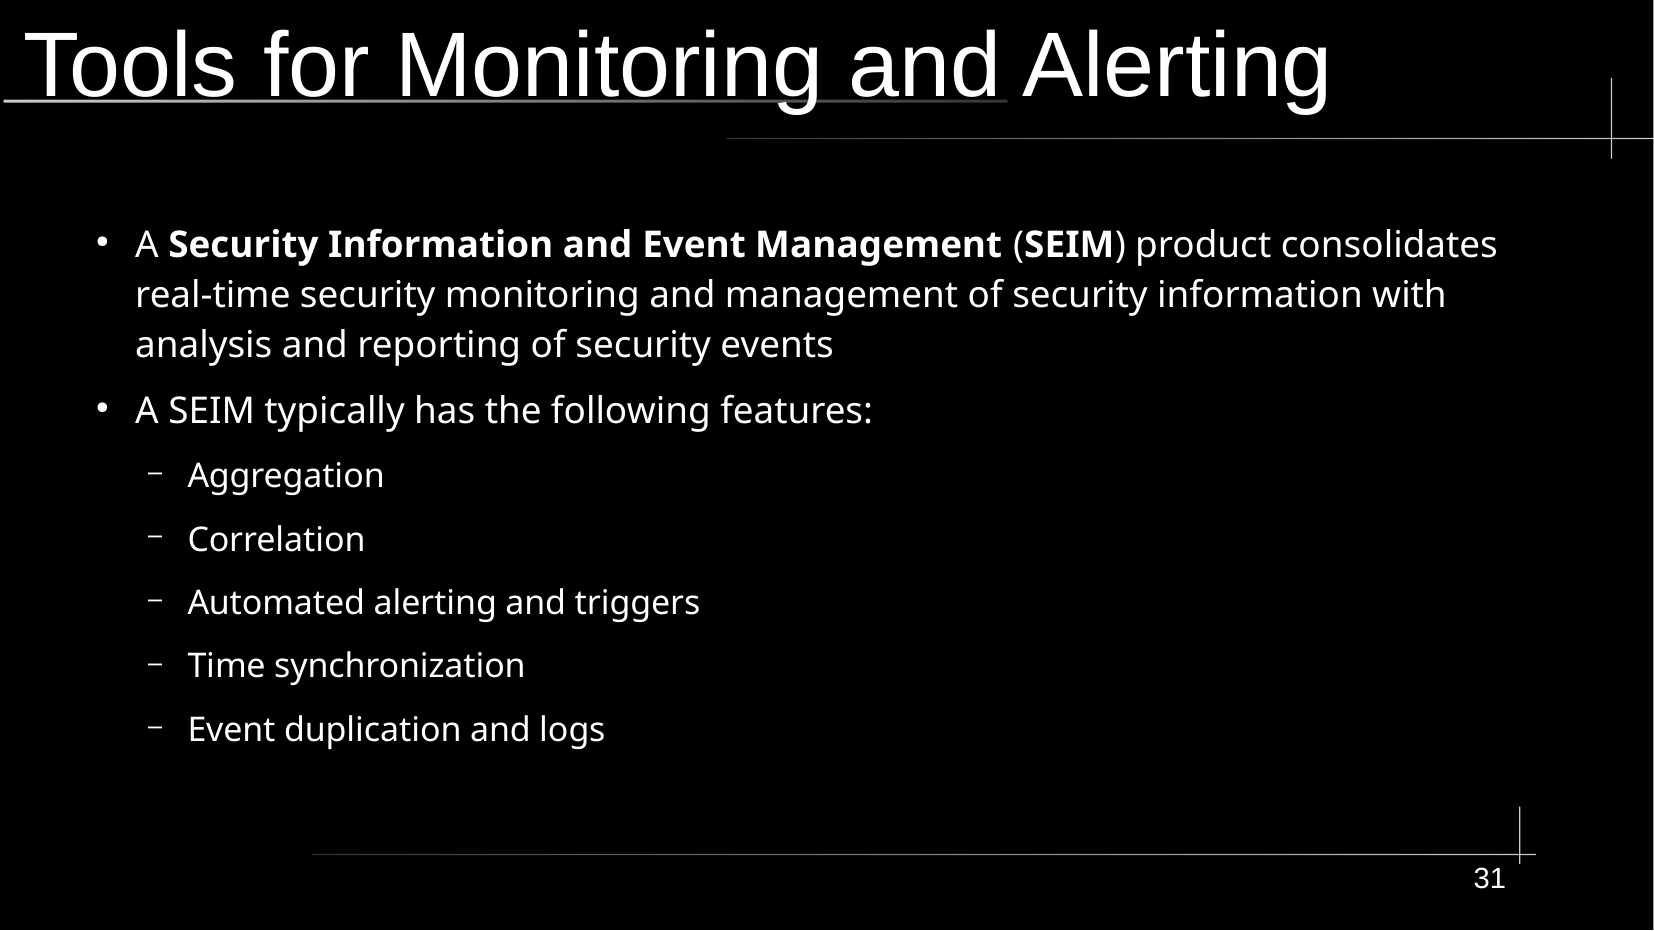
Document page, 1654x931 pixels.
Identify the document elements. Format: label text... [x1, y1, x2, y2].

title Tools for Monitoring and Alerting [23, 11, 1589, 119]
list A Security Information and Event Management (SEIM) product consolidates real-time security monitoring and management of security information with analysis and reporting of security events A SEIM typically has the following features: Aggregation Correlation Automated alerting and triggers Time synchronization Event duplication and logs [82, 217, 1571, 758]
